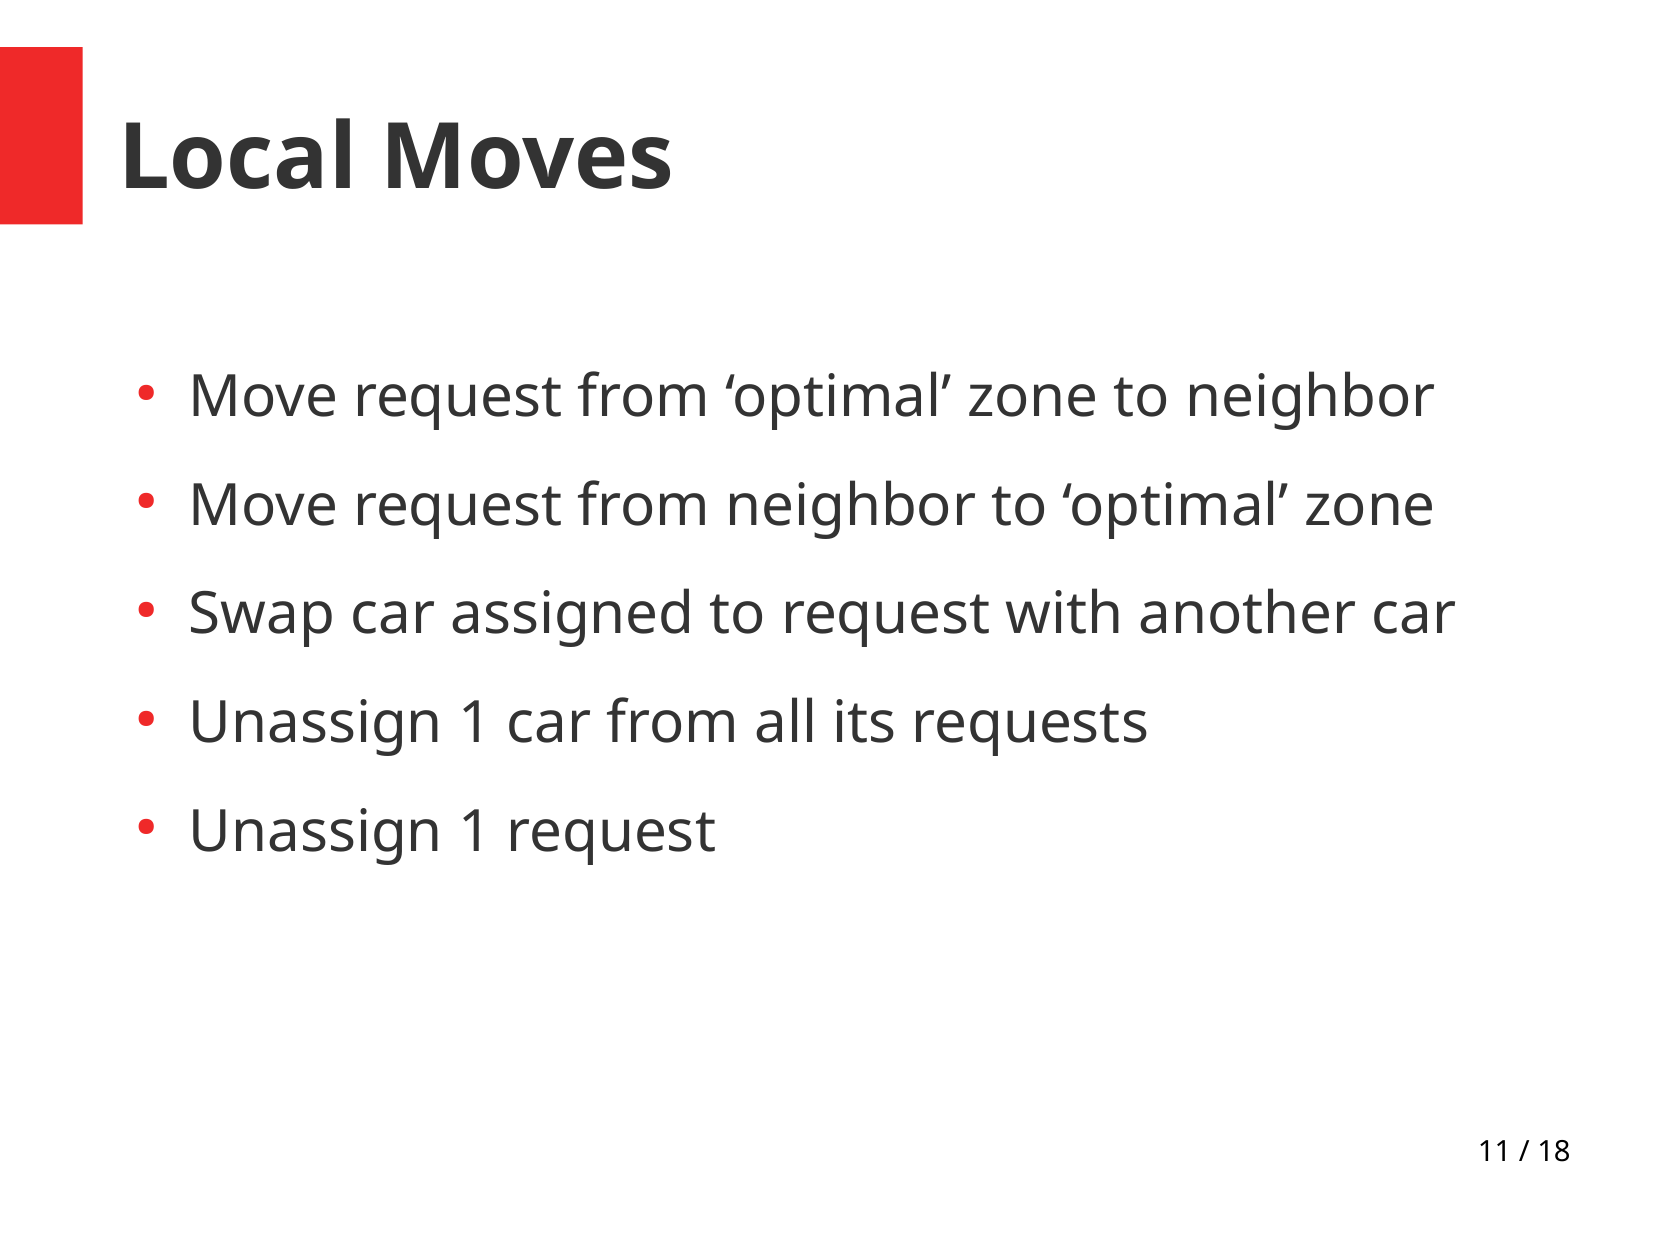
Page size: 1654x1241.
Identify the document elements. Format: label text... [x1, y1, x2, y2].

title Local Moves [118, 49, 1571, 257]
list Move request from ‘optimal’ zone to neighbor Move request from neighbor to ‘optimal’ zone Swap car assigned to request with another car Unassign 1 car from all its requests Unassign 1 request [118, 354, 1536, 1074]
